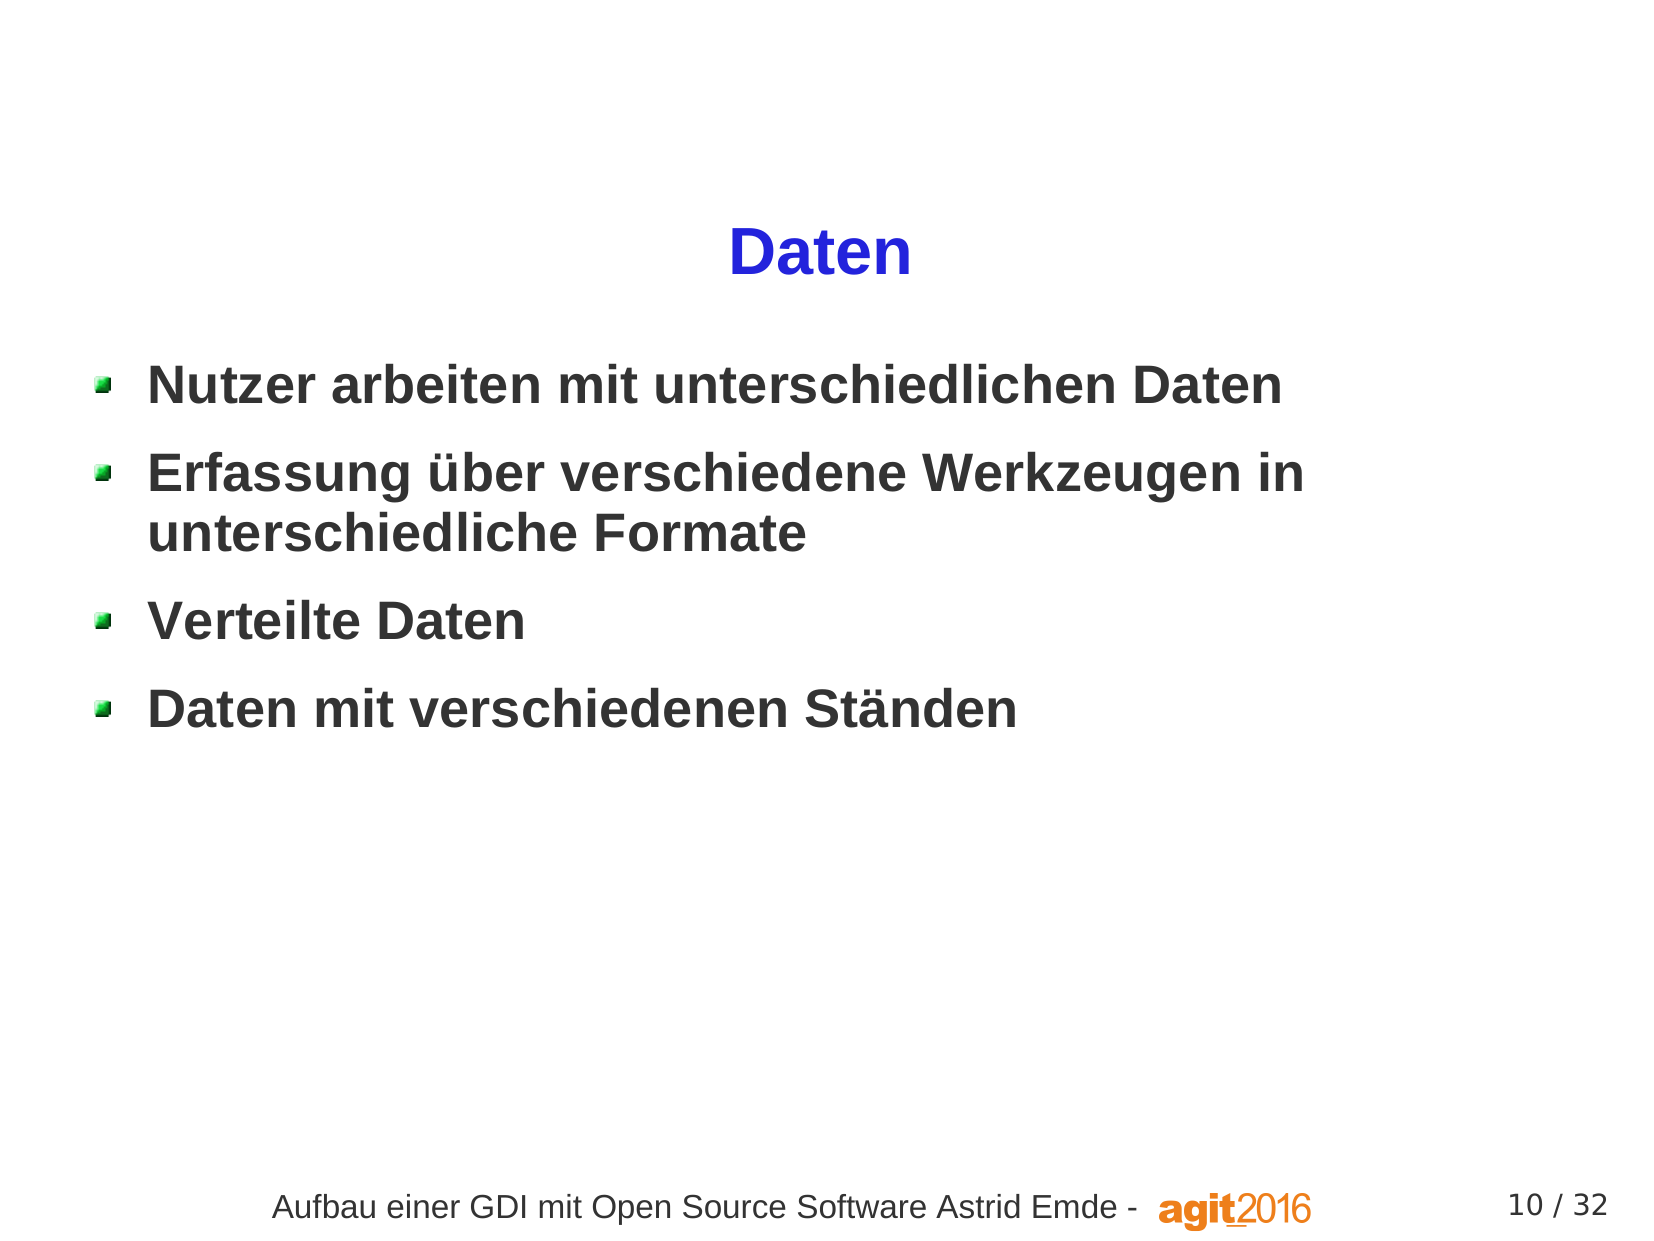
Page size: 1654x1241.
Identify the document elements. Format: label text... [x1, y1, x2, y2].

picture [1158, 1192, 1312, 1232]
title Daten [76, 177, 1565, 325]
list Nutzer arbeiten mit unterschiedlichen Daten Erfassung über verschiedene Werkzeugen in unterschiedliche Formate Verteilte Daten Daten mit verschiedenen Ständen [76, 354, 1565, 1173]
